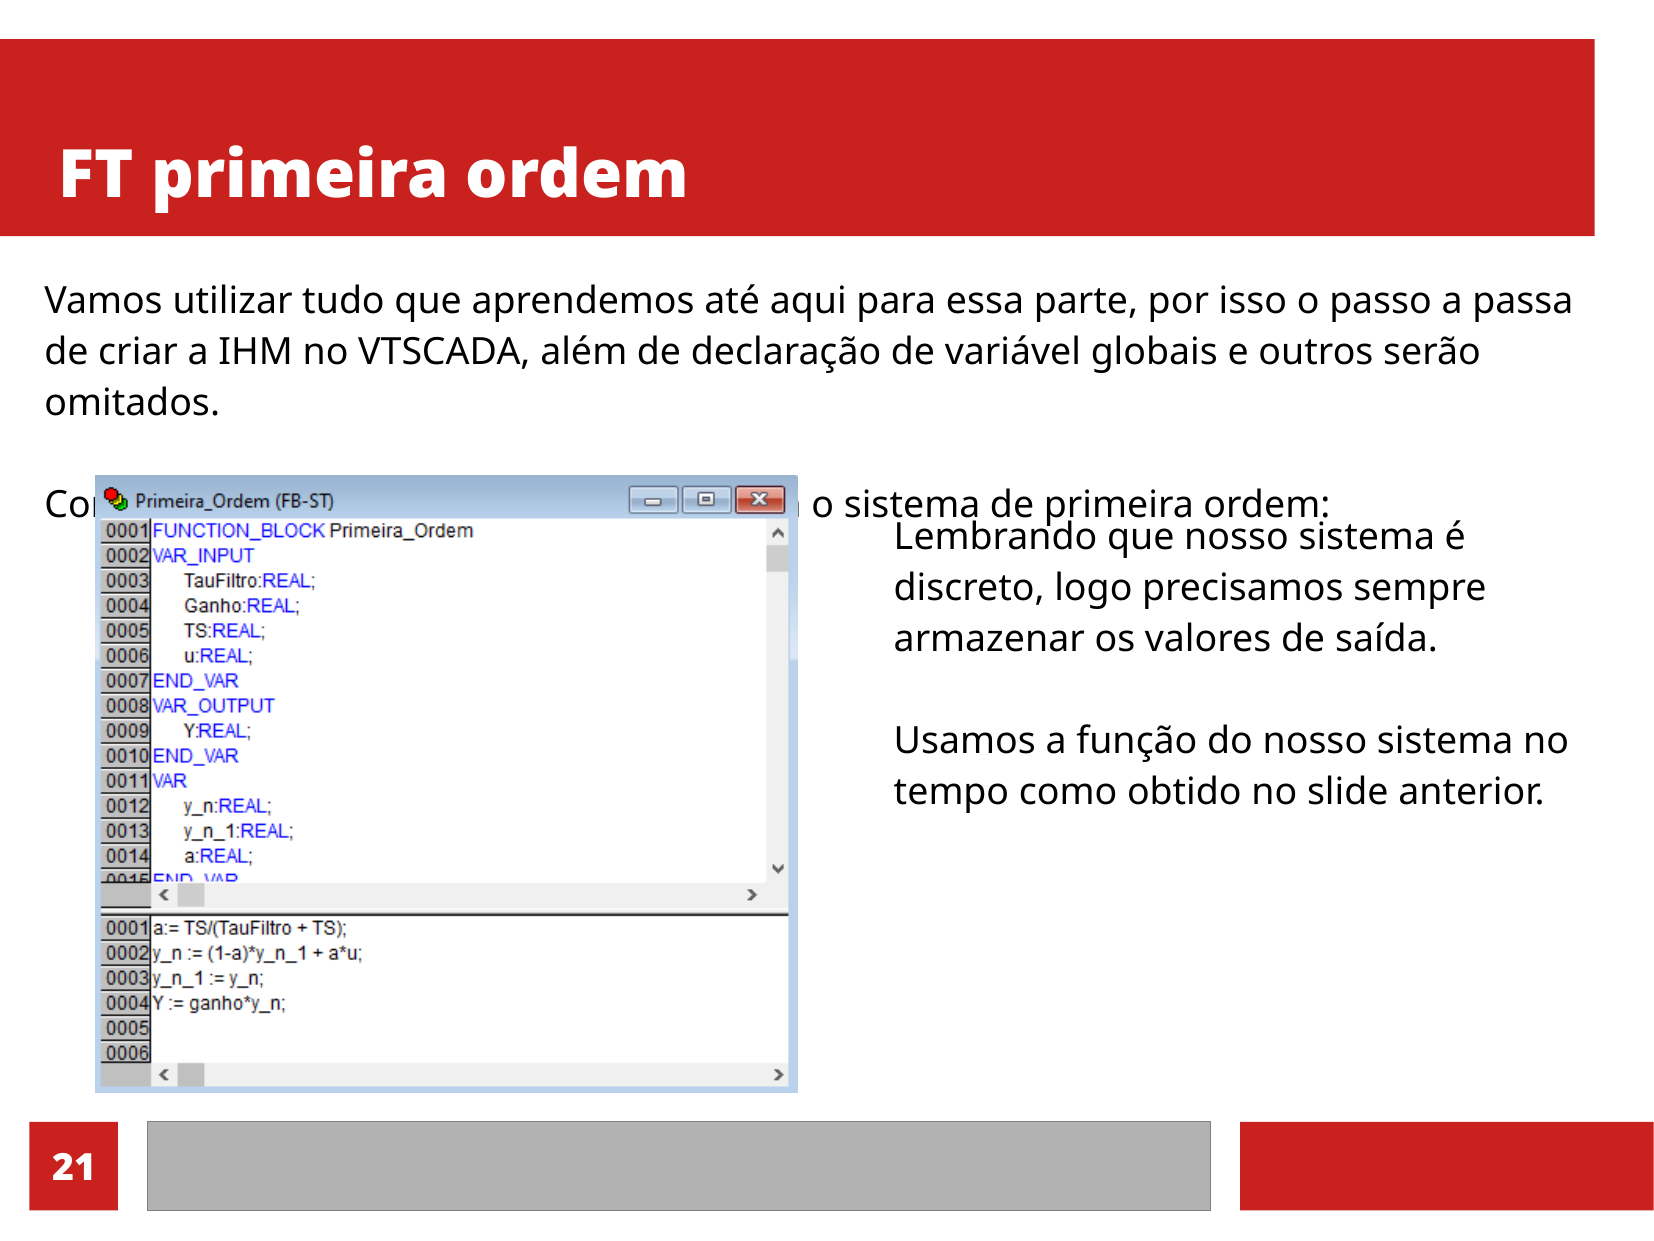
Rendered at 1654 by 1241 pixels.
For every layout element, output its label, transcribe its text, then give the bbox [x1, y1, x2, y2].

picture [95, 475, 798, 1093]
title FT primeira ordem [58, 58, 1595, 217]
text_box Lembrando que nosso sistema é discreto, logo precisamos sempre armazenar os valores de saída. Usamos a função do nosso sistema no tempo como obtido no slide anterior. [879, 501, 1595, 1063]
text_box Vamos utilizar tudo que aprendemos até aqui para essa parte, por isso o passo a passa de criar a IHM no VTSCADA, além de declaração de variável globais e outros serão omitados. Começamos criando o bloco funcional com o sistema de primeira ordem: [29, 265, 1595, 470]
